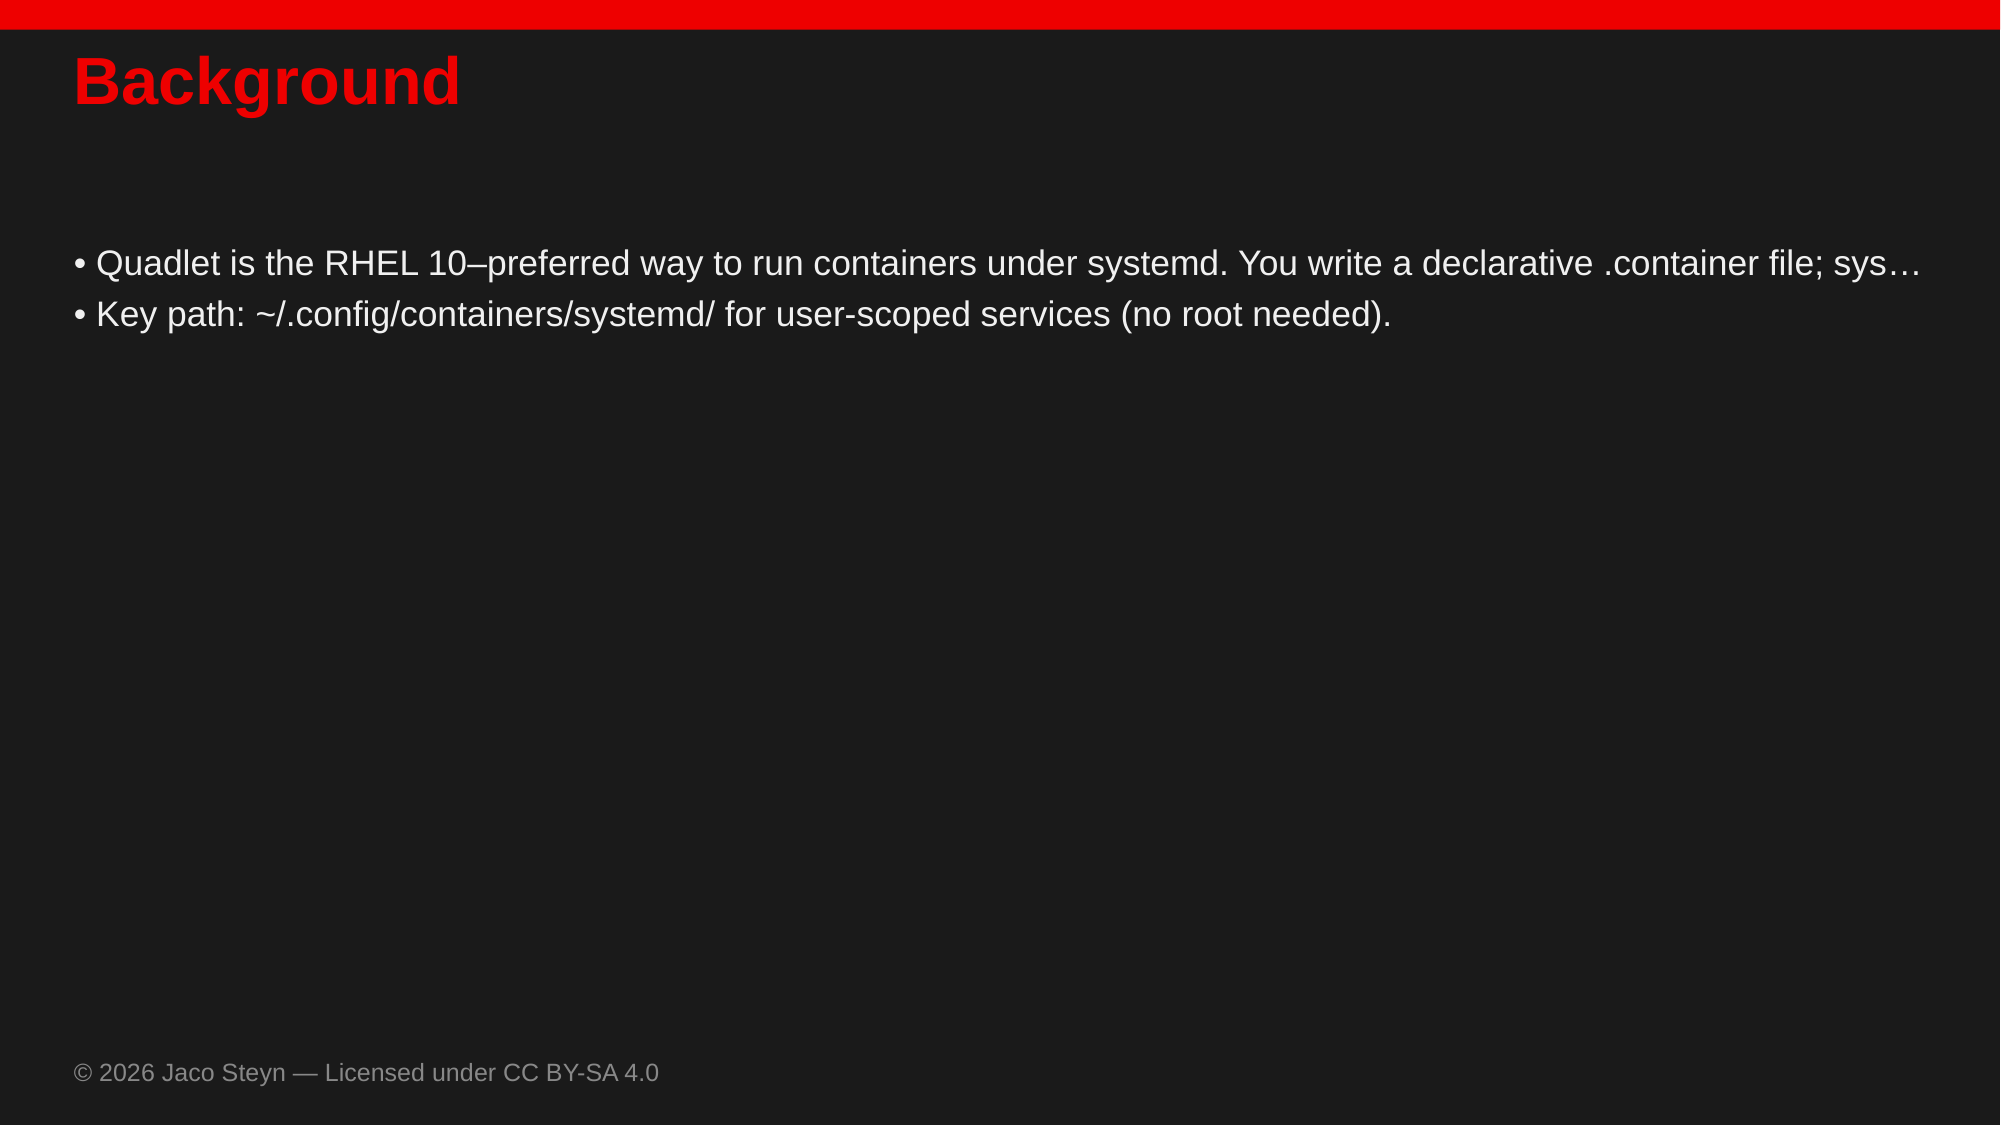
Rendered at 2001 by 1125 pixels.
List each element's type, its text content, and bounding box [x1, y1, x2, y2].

text_box • Quadlet is the RHEL 10–preferred way to run containers under systemd. You write a declarative .container file; sys… • Key path: ~/.config/containers/systemd/ for user-scoped services (no root needed). [59, 236, 1942, 1037]
text_box Background [59, 36, 1942, 208]
text_box [0, 0, 2001, 30]
text_box © 2026 Jaco Steyn — Licensed under CC BY-SA 4.0 [59, 1051, 1942, 1093]
